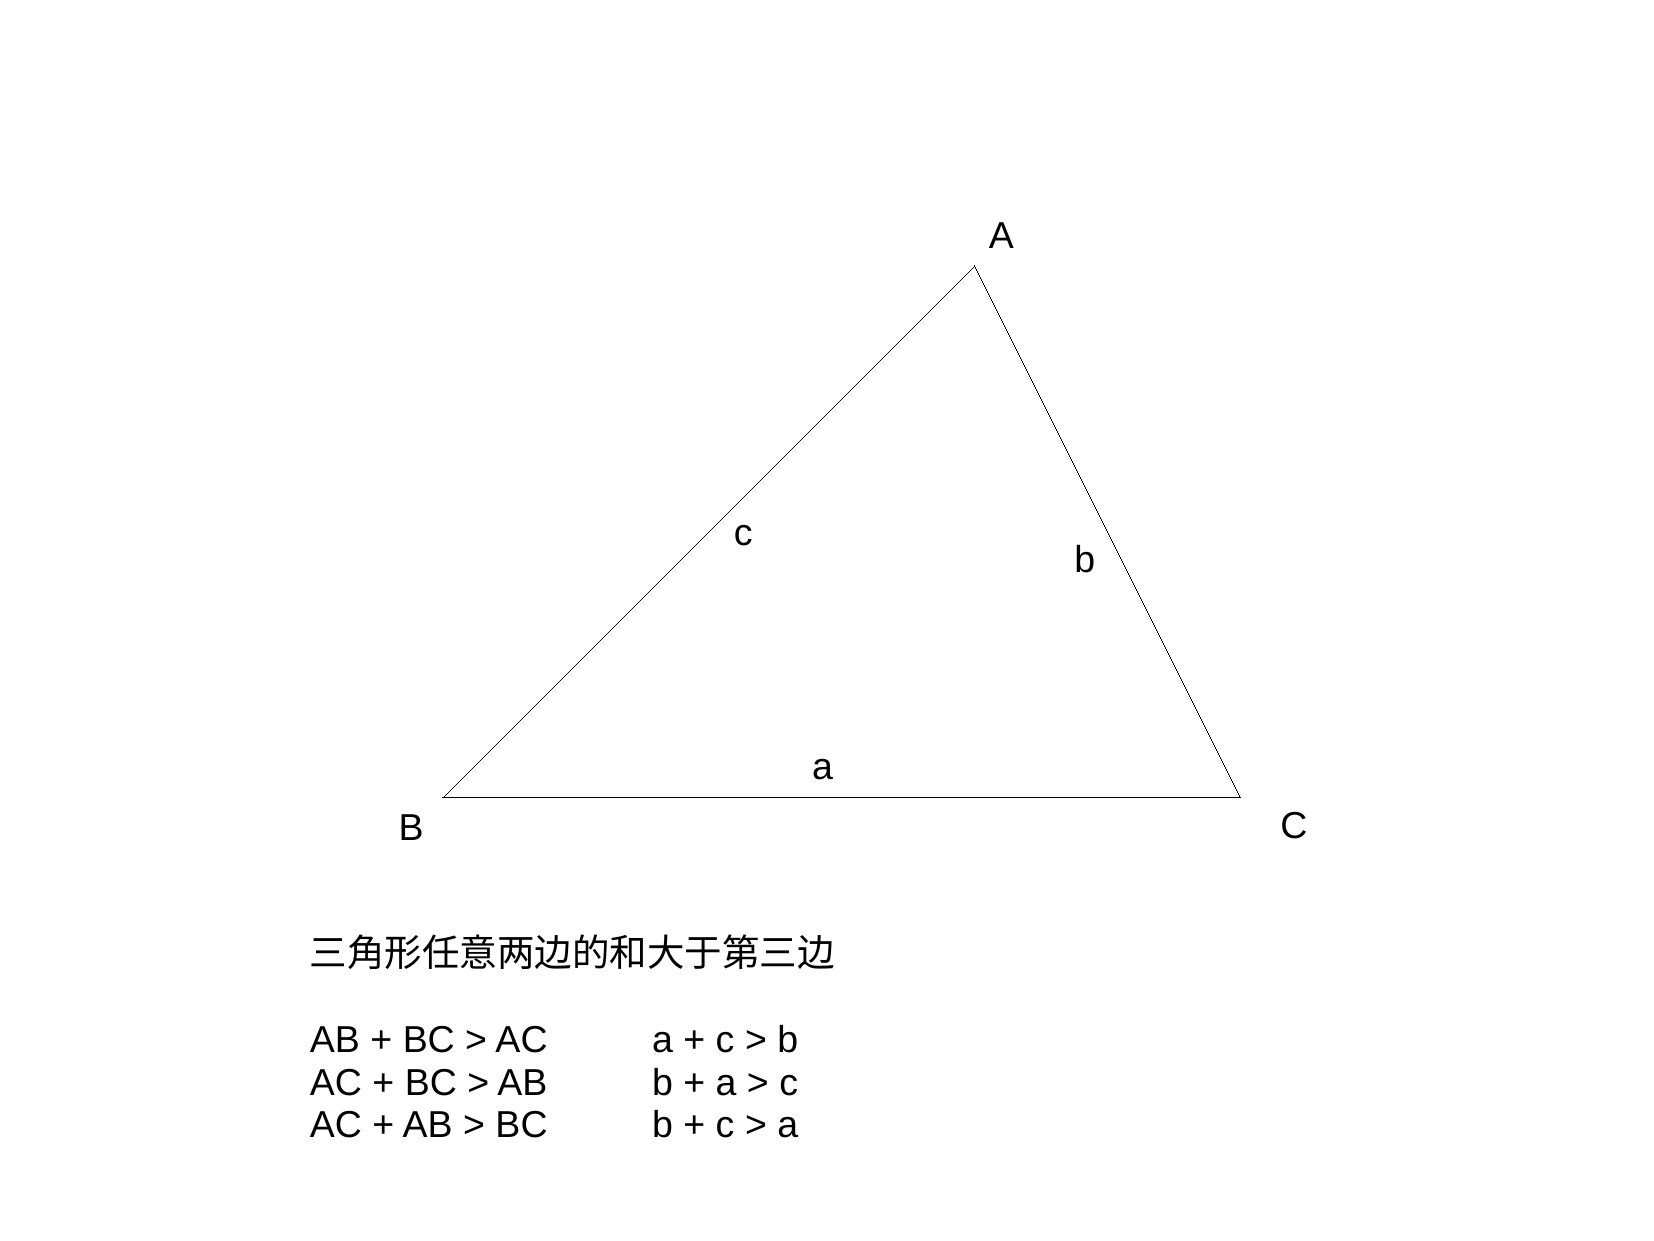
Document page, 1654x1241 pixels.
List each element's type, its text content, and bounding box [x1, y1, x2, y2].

text_box b [1059, 531, 1110, 613]
text_box A [973, 206, 1029, 264]
text_box 三角形任意两边的和大于第三边 AB + BC > AC a + c > b AC + BC > AB b + a > c AC + AB > BC b + c > a [295, 915, 878, 1141]
text_box c [719, 504, 768, 562]
text_box C [1265, 797, 1323, 855]
text_box B [383, 799, 439, 857]
text_box a [797, 738, 848, 796]
